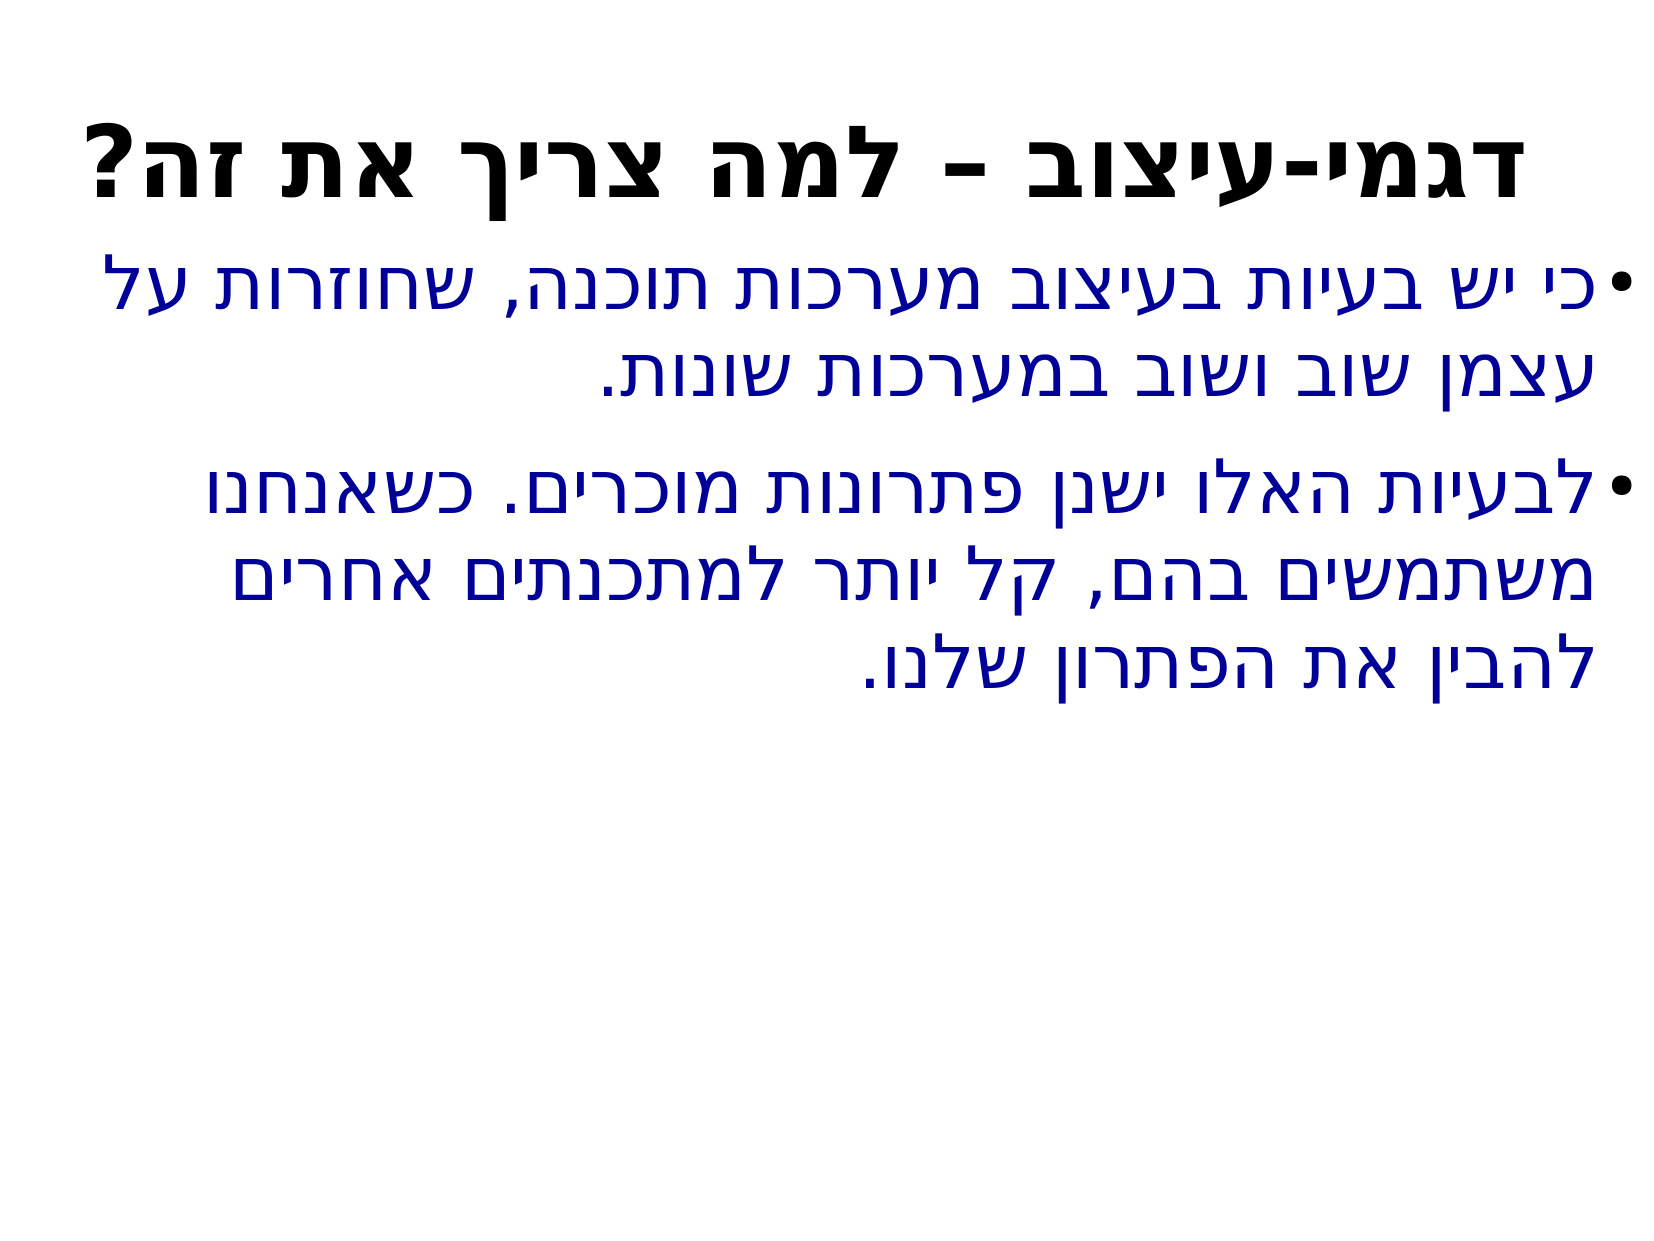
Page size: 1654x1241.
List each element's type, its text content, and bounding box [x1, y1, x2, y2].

title דגמי-עיצוב – למה צריך את זה? [63, 45, 1546, 271]
list כי יש בעיות בעיצוב מערכות תוכנה, שחוזרות על עצמן שוב ושוב במערכות שונות. לבעיות האלו ישנן פתרונות מוכרים. כשאנחנו משתמשים בהם, קל יותר למתכנתים אחרים להבין את הפתרון שלנו. [45, 240, 1636, 1171]
